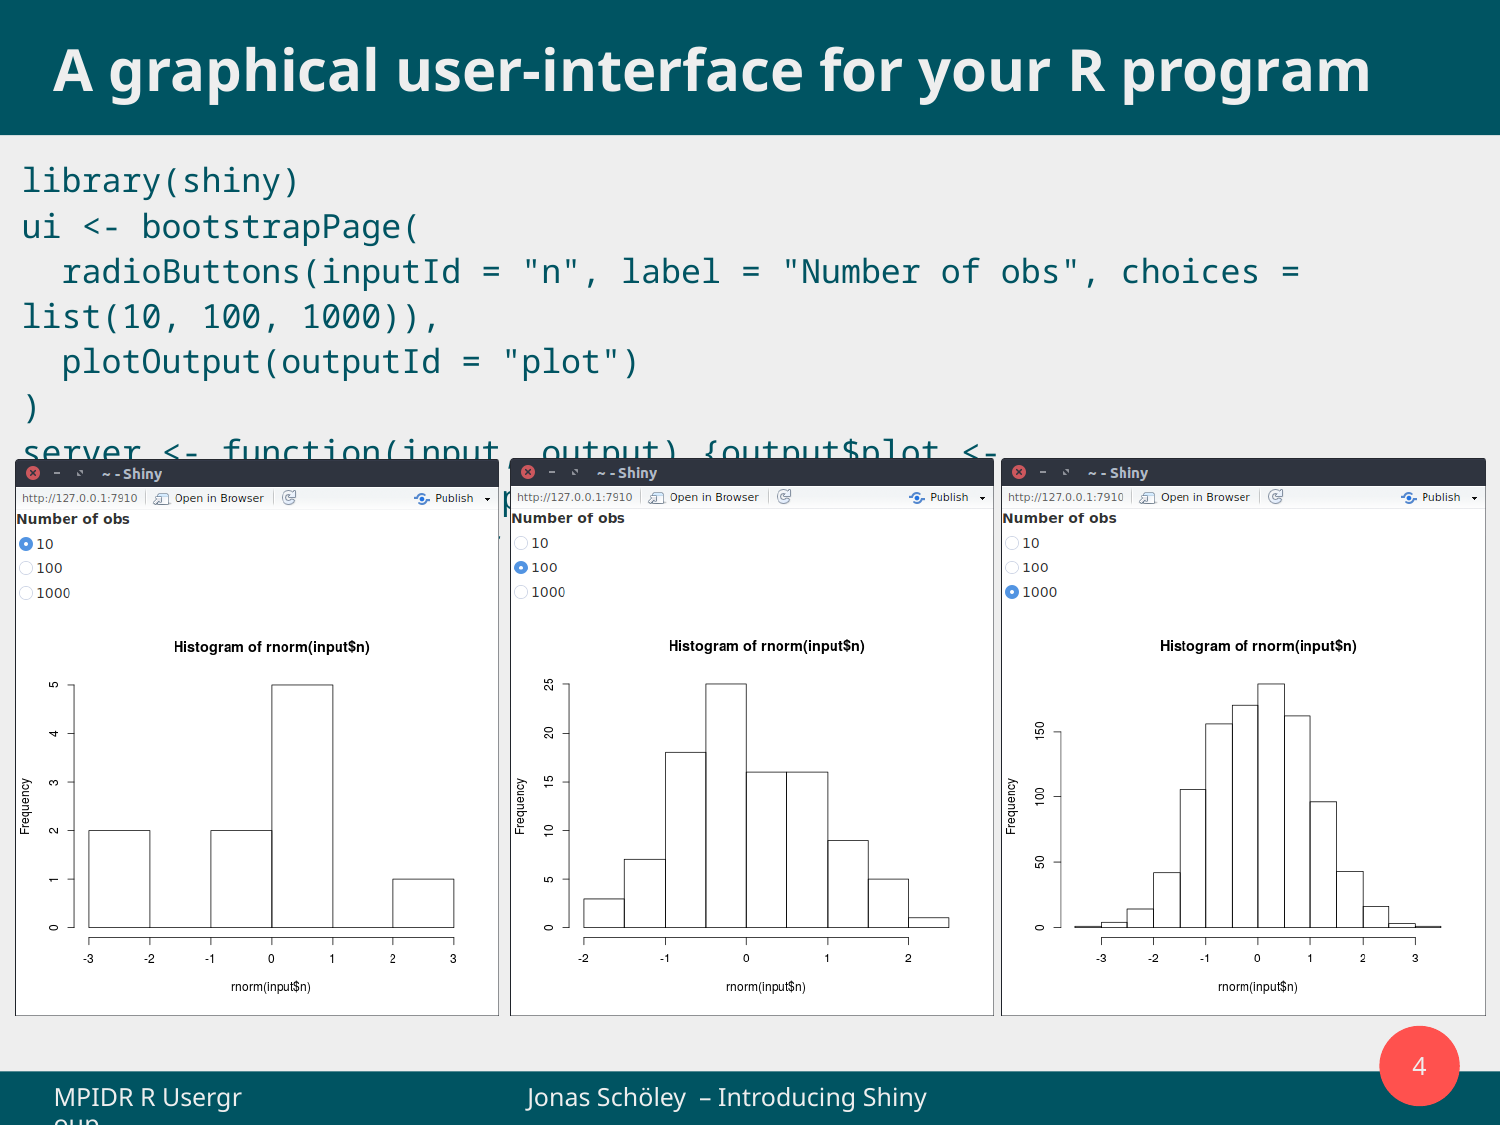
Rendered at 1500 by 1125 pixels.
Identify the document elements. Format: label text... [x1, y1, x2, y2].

picture [1001, 458, 1486, 1016]
title A graphical user-interface for your R program [53, 0, 1447, 141]
picture [15, 459, 499, 1016]
text_box library(shiny) ui <- bootstrapPage( radioButtons(inputId = "n", label = "Number of obs", choices = list(10, 100, 1000)), plotOutput(outputId = "plot") ) server <- function(input, output) {output$plot <- renderPlot(hist(rnorm(input$n)))} shinyApp(ui = ui, server = server) [6, 149, 1486, 436]
picture [510, 458, 994, 1016]
